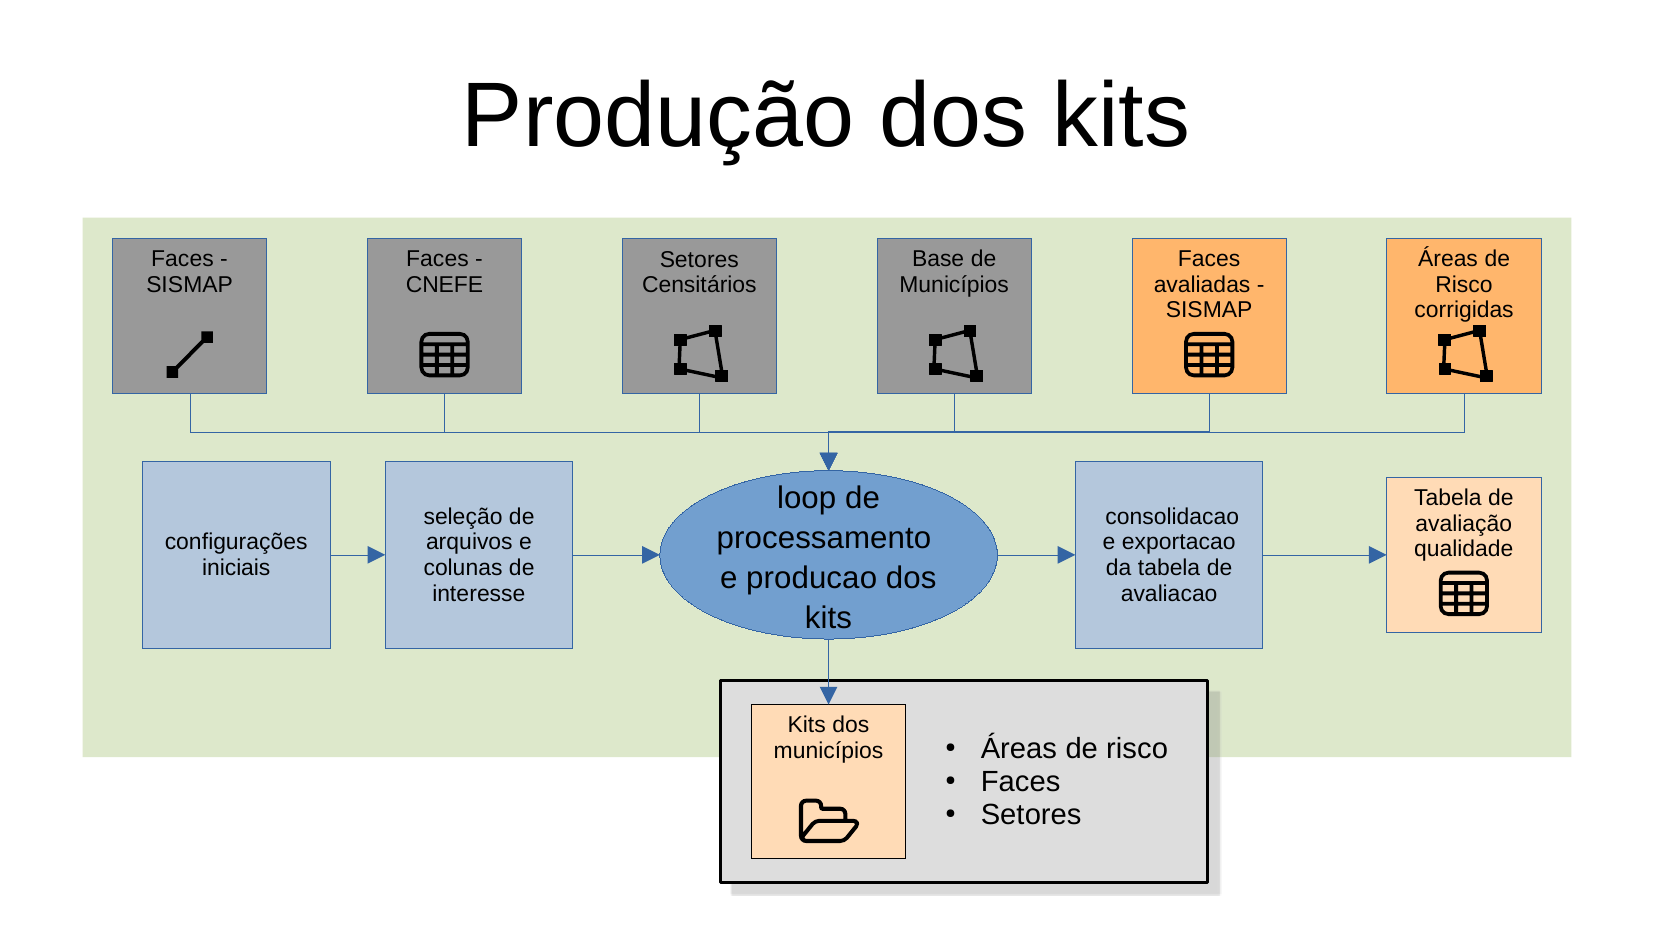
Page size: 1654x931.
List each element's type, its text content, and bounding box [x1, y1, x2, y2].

picture [1178, 323, 1241, 394]
text_box Áreas de risco Faces Setores [720, 680, 1208, 883]
picture [158, 323, 221, 394]
text_box configurações iniciais [142, 461, 331, 649]
text_box Faces - SISMAP [112, 238, 267, 394]
list [82, 217, 1572, 758]
title Produção dos kits [82, 37, 1571, 193]
text_box Faces - CNEFE [367, 238, 522, 394]
picture [798, 789, 860, 851]
text_box seleção de arquivos e colunas de interesse [385, 461, 573, 649]
picture [1433, 323, 1495, 386]
text_box loop de processamento e producao dos kits [659, 470, 998, 640]
picture [1432, 562, 1495, 633]
picture [923, 323, 986, 386]
text_box Kits dos municípios [751, 704, 906, 859]
text_box Tabela de avaliação qualidade [1386, 477, 1542, 633]
text_box Base de Municípios [877, 238, 1032, 394]
text_box consolidacao e exportacao da tabela de avaliacao [1075, 461, 1263, 649]
picture [413, 323, 476, 394]
text_box Setores Censitários [622, 238, 777, 394]
picture [668, 323, 731, 386]
text_box Faces avaliadas - SISMAP [1132, 238, 1287, 394]
text_box Áreas de Risco corrigidas [1386, 238, 1542, 394]
